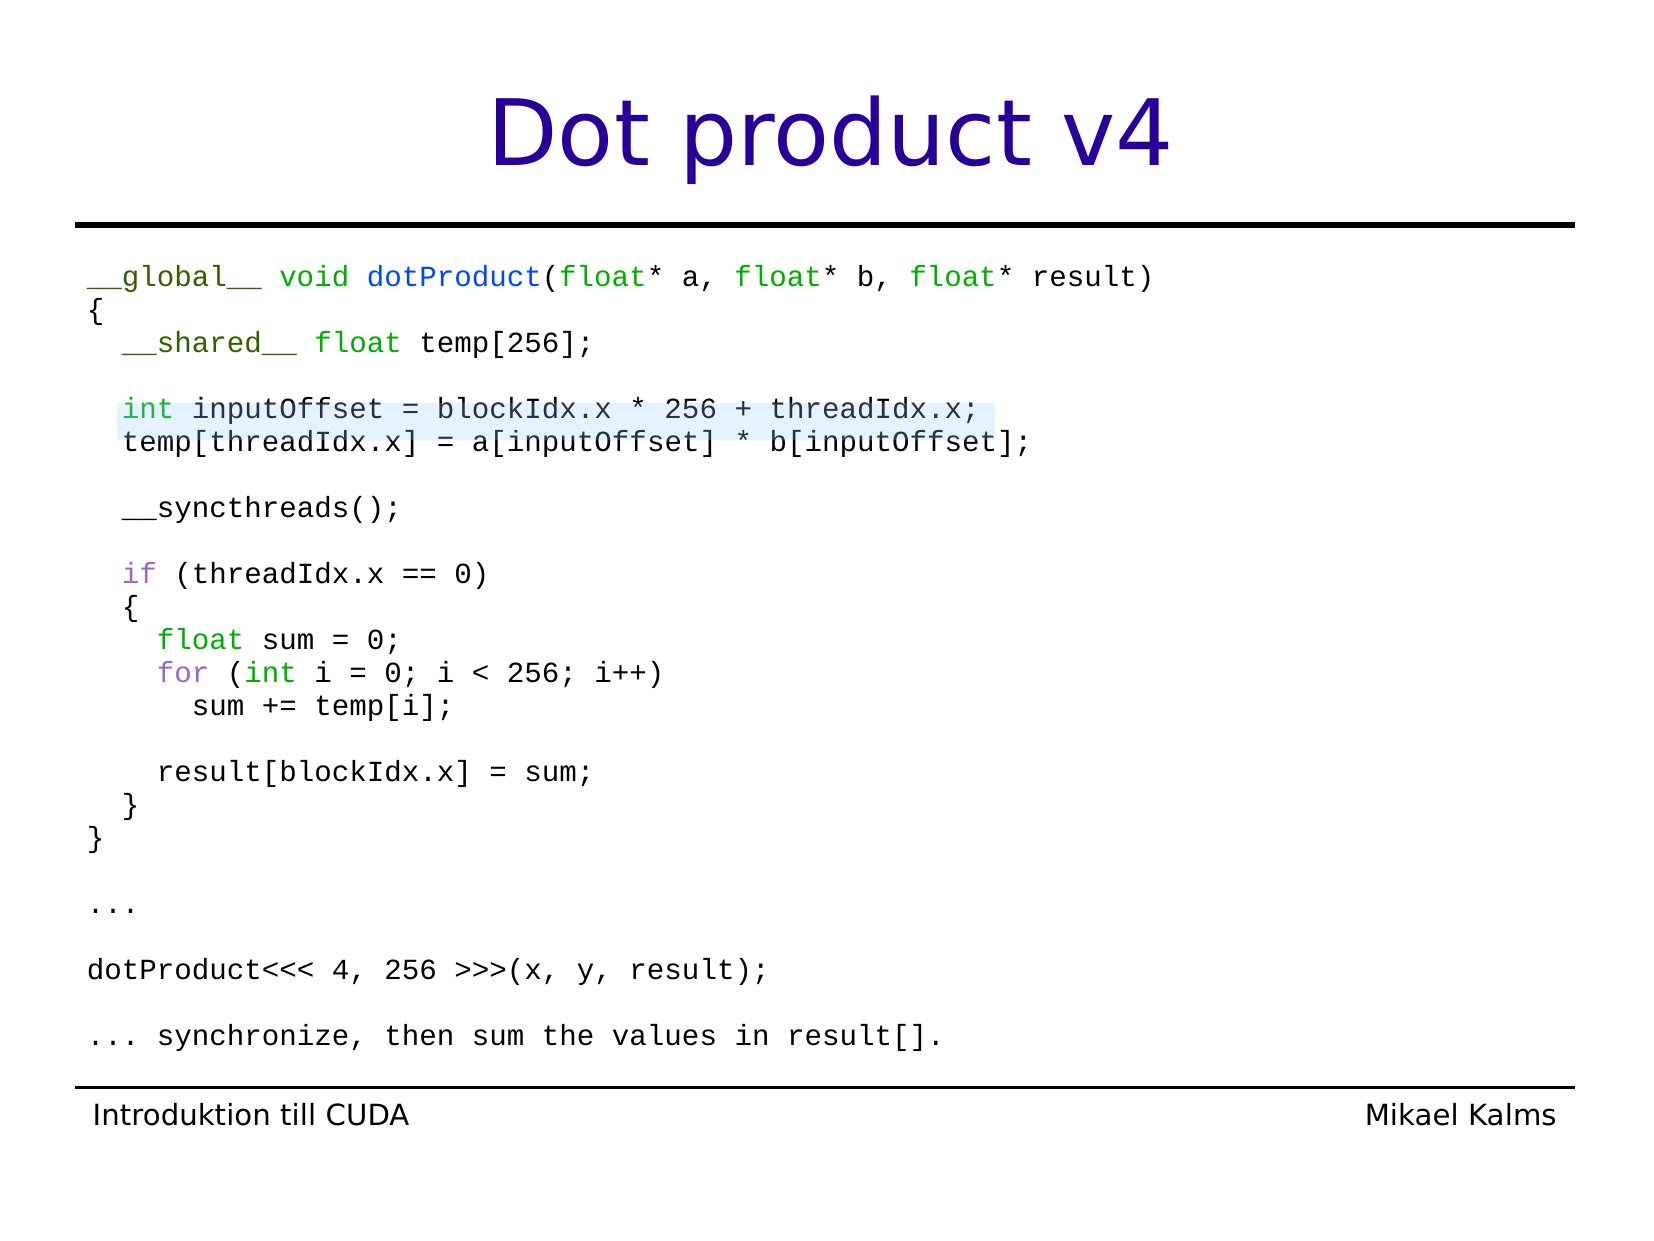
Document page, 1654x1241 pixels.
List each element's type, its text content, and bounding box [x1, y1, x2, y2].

text_box Introduktion till CUDA [75, 1087, 428, 1144]
title Dot product v4 [86, 37, 1576, 231]
text_box [116, 402, 995, 441]
text_box Mikael Kalms [1347, 1087, 1576, 1144]
text_box __global__ void dotProduct(float* a, float* b, float* result) { __shared__ float temp[256]; int inputOffset = blockIdx.x * 256 + threadIdx.x; temp[threadIdx.x] = a[inputOffset] * b[inputOffset]; __syncthreads(); if (threadIdx.x == 0) { float sum = 0; for (int i = 0; i < 256; i++) sum += temp[i]; result[blockIdx.x] = sum; } } ... dotProduct<<< 4, 256 >>>(x, y, result); ... synchronize, then sum the values in result[]. [86, 284, 1576, 1066]
